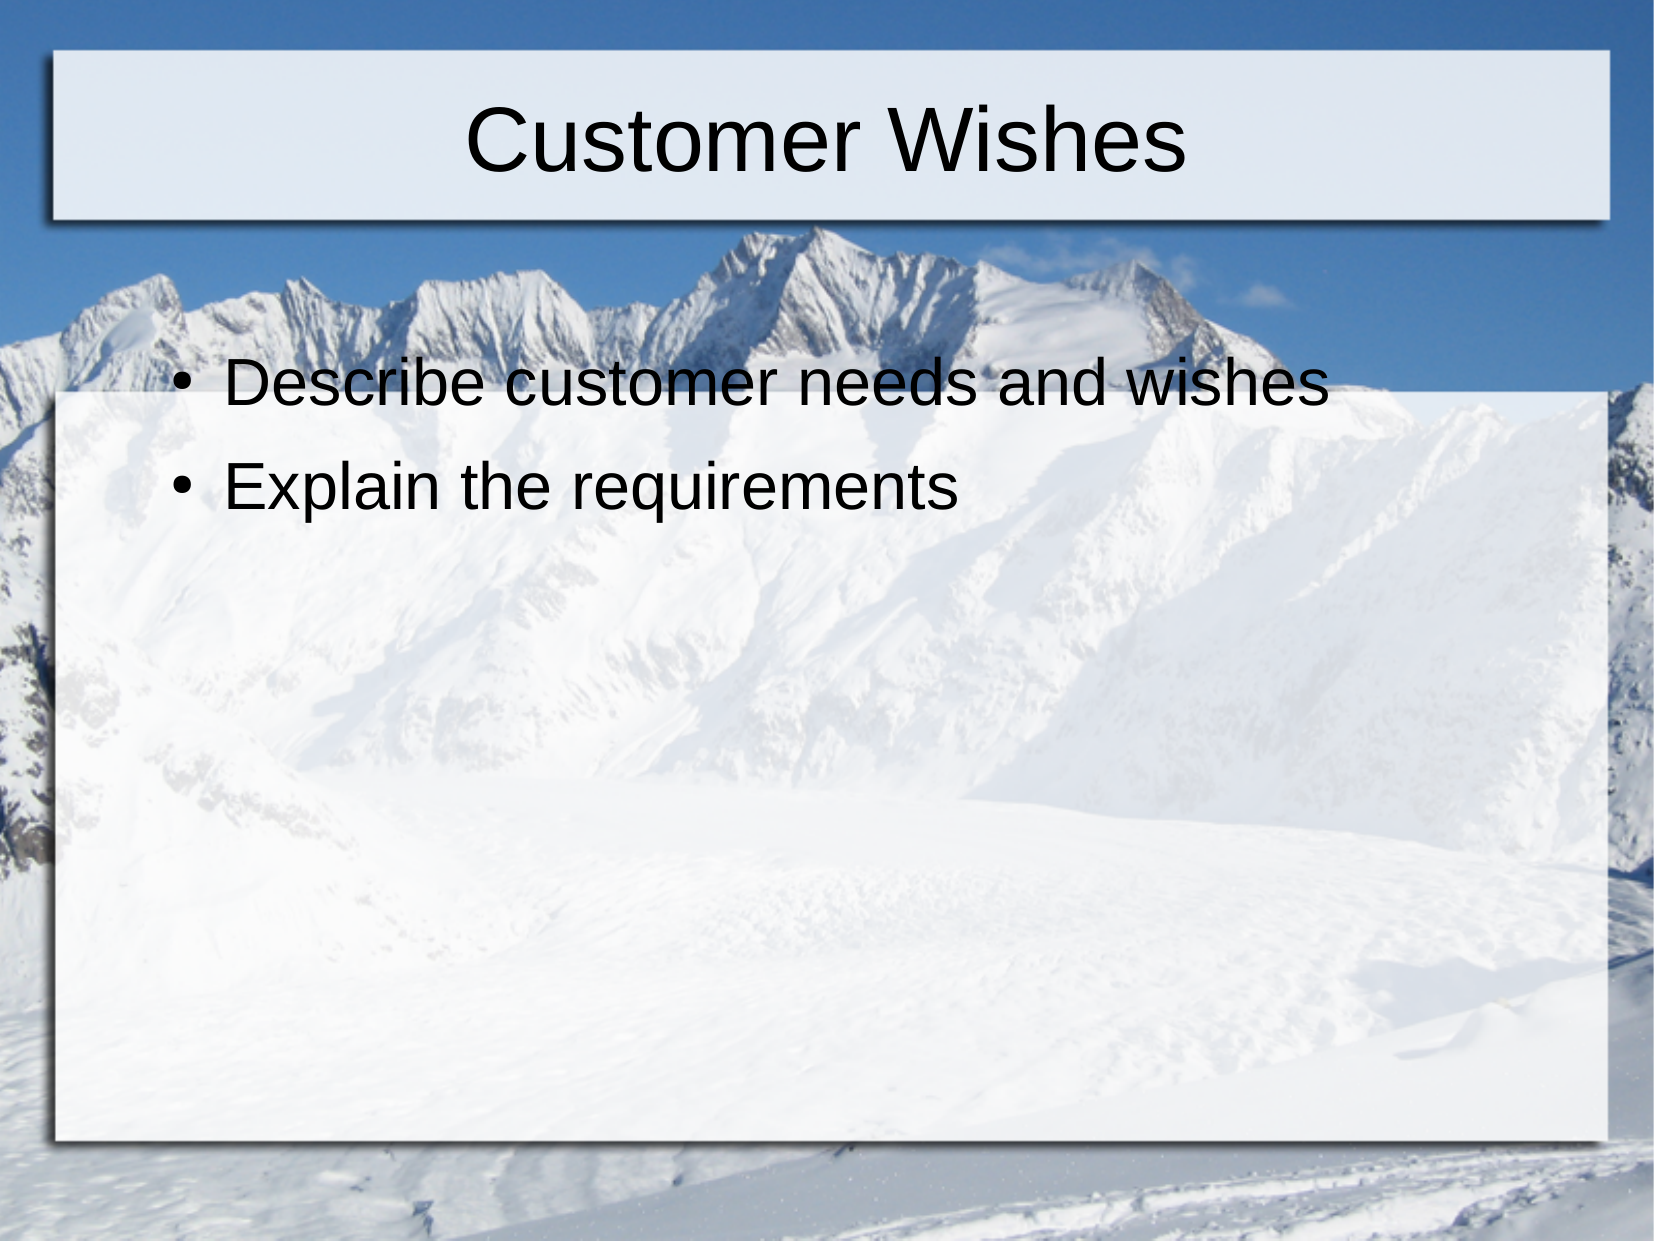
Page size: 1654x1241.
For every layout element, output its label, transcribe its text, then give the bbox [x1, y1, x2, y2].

title Customer Wishes [59, 61, 1595, 219]
list Describe customer needs and wishes Explain the requirements [152, 344, 1534, 1127]
picture [0, 0, 1654, 1241]
